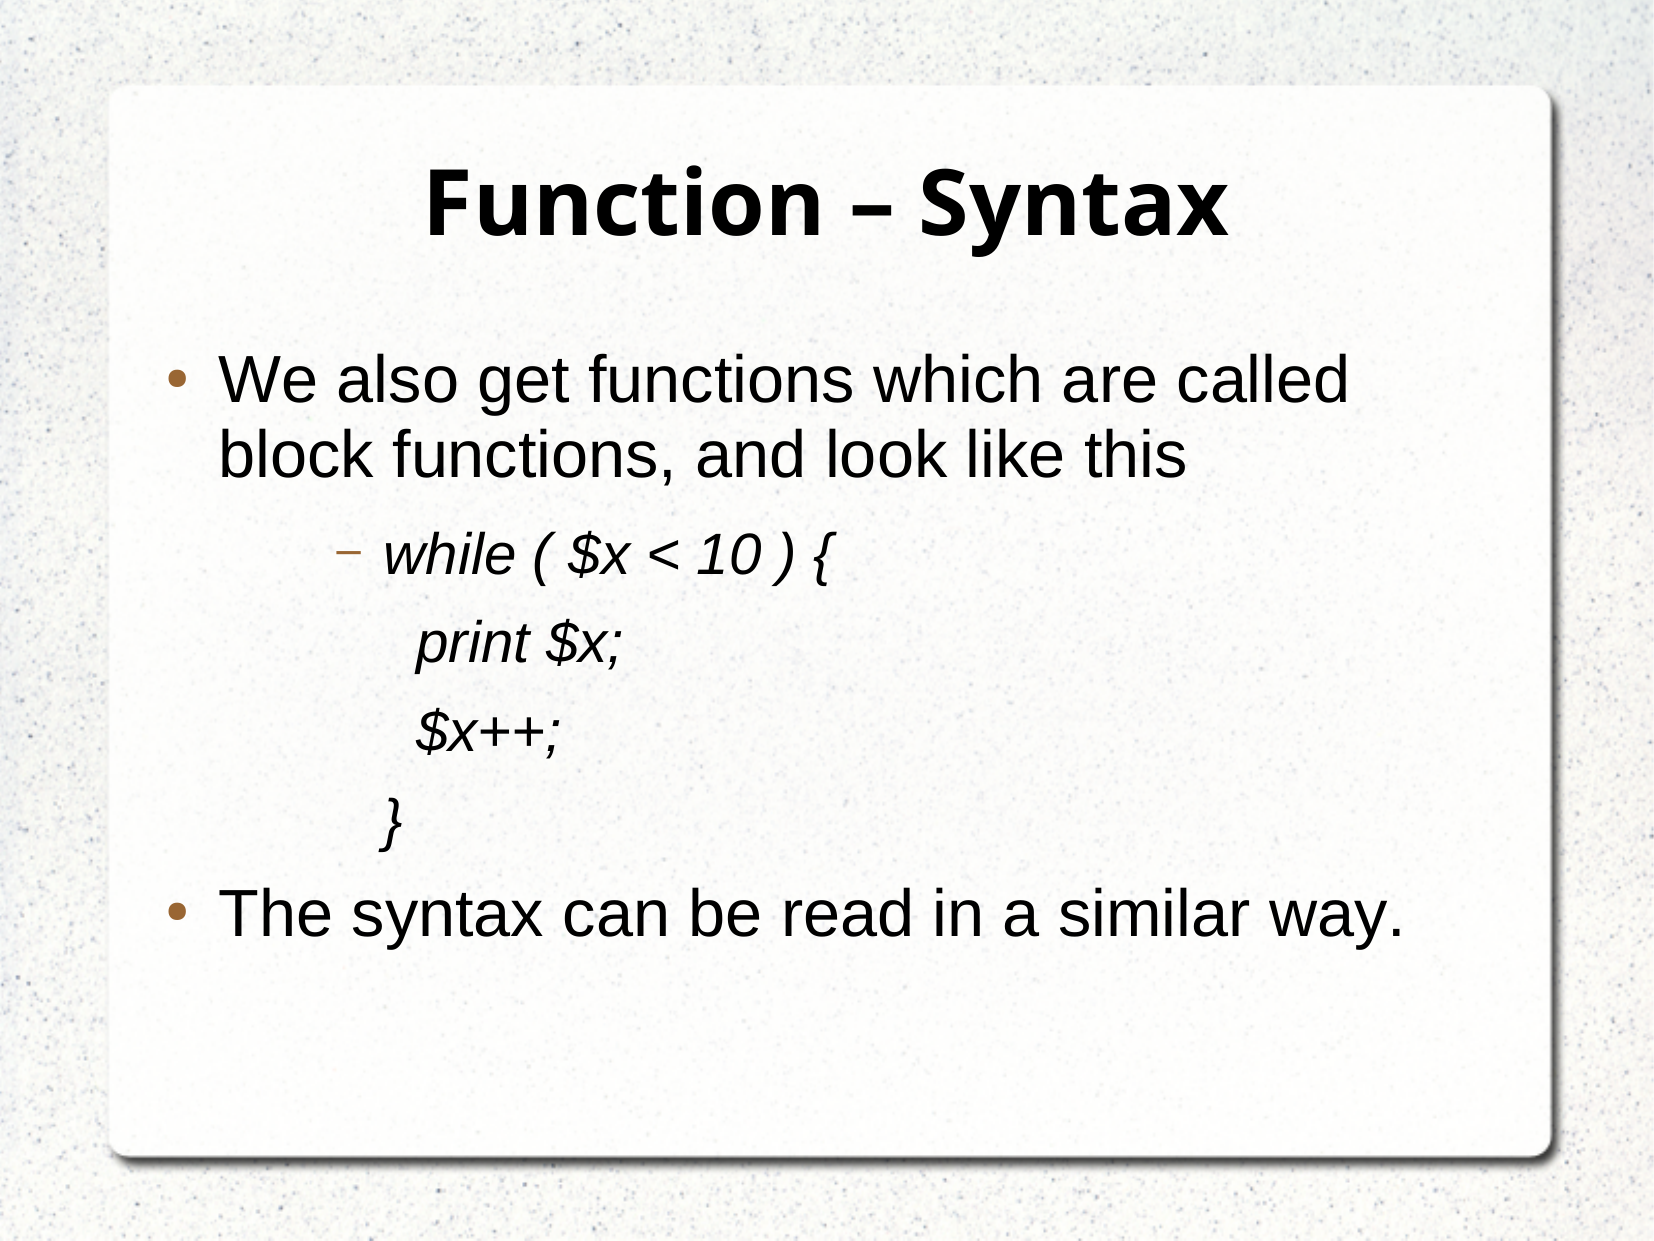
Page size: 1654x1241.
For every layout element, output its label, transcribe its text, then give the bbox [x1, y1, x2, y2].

title Function – Syntax [118, 96, 1536, 304]
picture [0, 0, 1654, 1241]
list We also get functions which are called block functions, and look like this while ( $x < 10 ) { print $x; $x++; } The syntax can be read in a similar way. [147, 342, 1506, 978]
